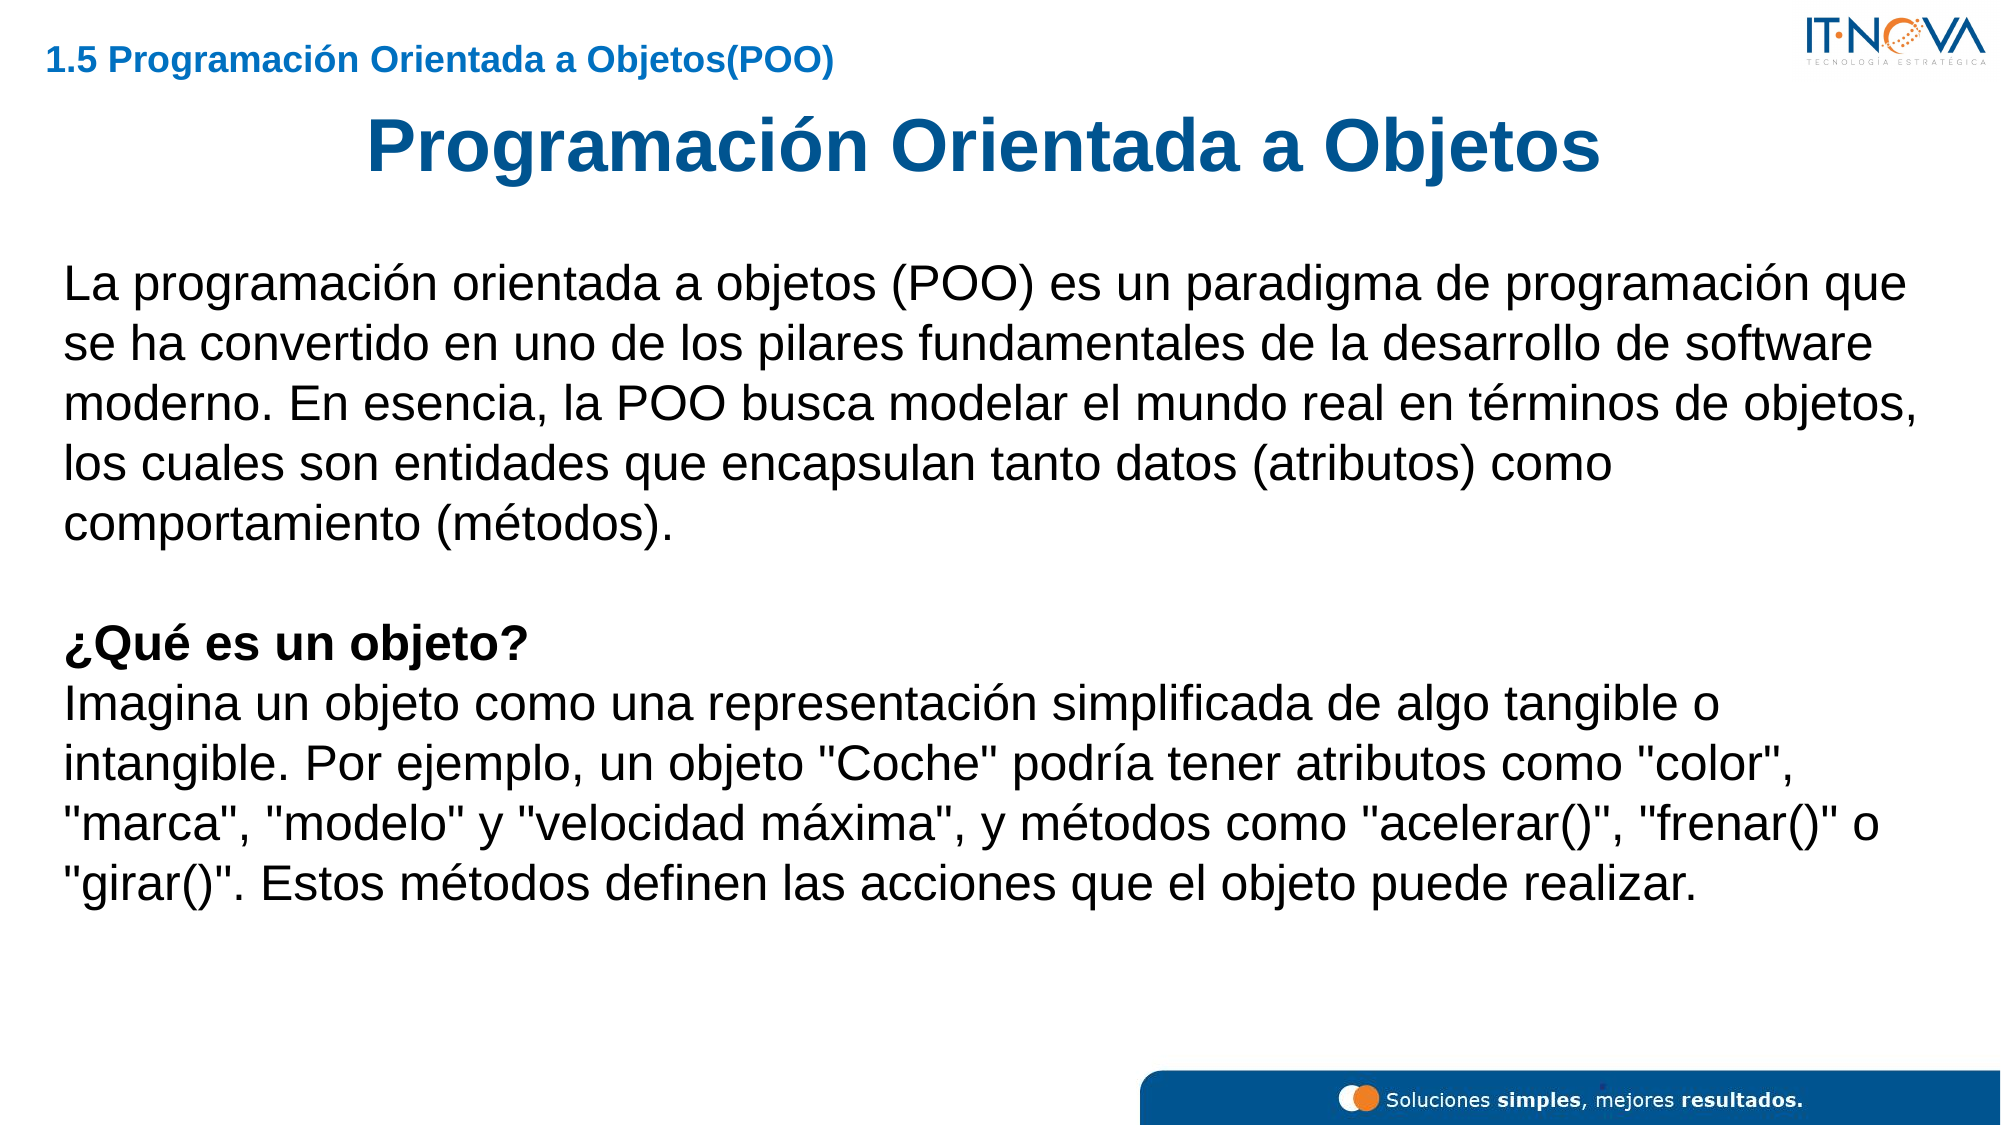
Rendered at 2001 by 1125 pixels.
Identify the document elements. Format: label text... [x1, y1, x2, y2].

text_box Programación Orientada a Objetos [351, 88, 1652, 195]
text_box 1.5 Programación Orientada a Objetos(POO) [30, 27, 856, 89]
text_box La programación orientada a objetos (POO) es un paradigma de programación que se ha convertido en uno de los pilares fundamentales de la desarrollo de software moderno. En esencia, la POO busca modelar el mundo real en términos de objetos, los cuales son entidades que encapsulan tanto datos (atributos) como comportamiento (métodos). ¿Qué es un objeto? Imagina un objeto como una representación simplificada de algo tangible o intangible. Por ejemplo, un objeto "Coche" podría tener atributos como "color", "marca", "modelo" y "velocidad máxima", y métodos como "acelerar()", "frenar()" o "girar()". Estos métodos definen las acciones que el objeto puede realizar. [48, 243, 1954, 1107]
